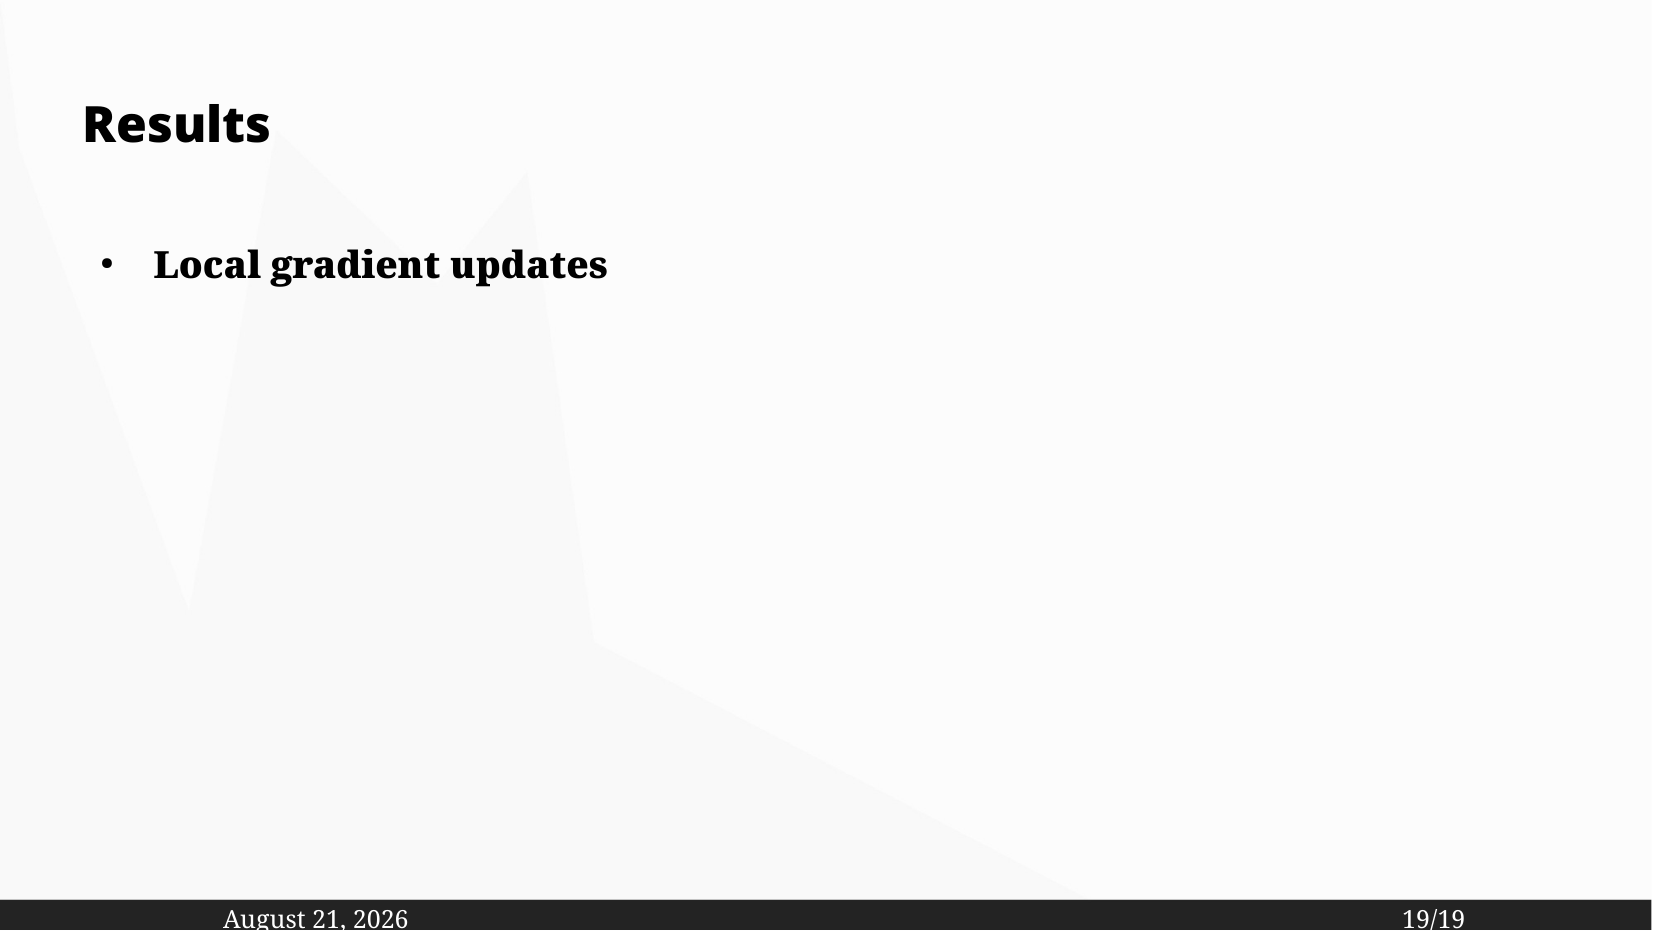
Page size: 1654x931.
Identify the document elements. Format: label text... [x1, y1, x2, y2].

title Results [82, 45, 1571, 202]
picture [0, 0, 1652, 931]
list Local gradient updates [82, 238, 1571, 826]
